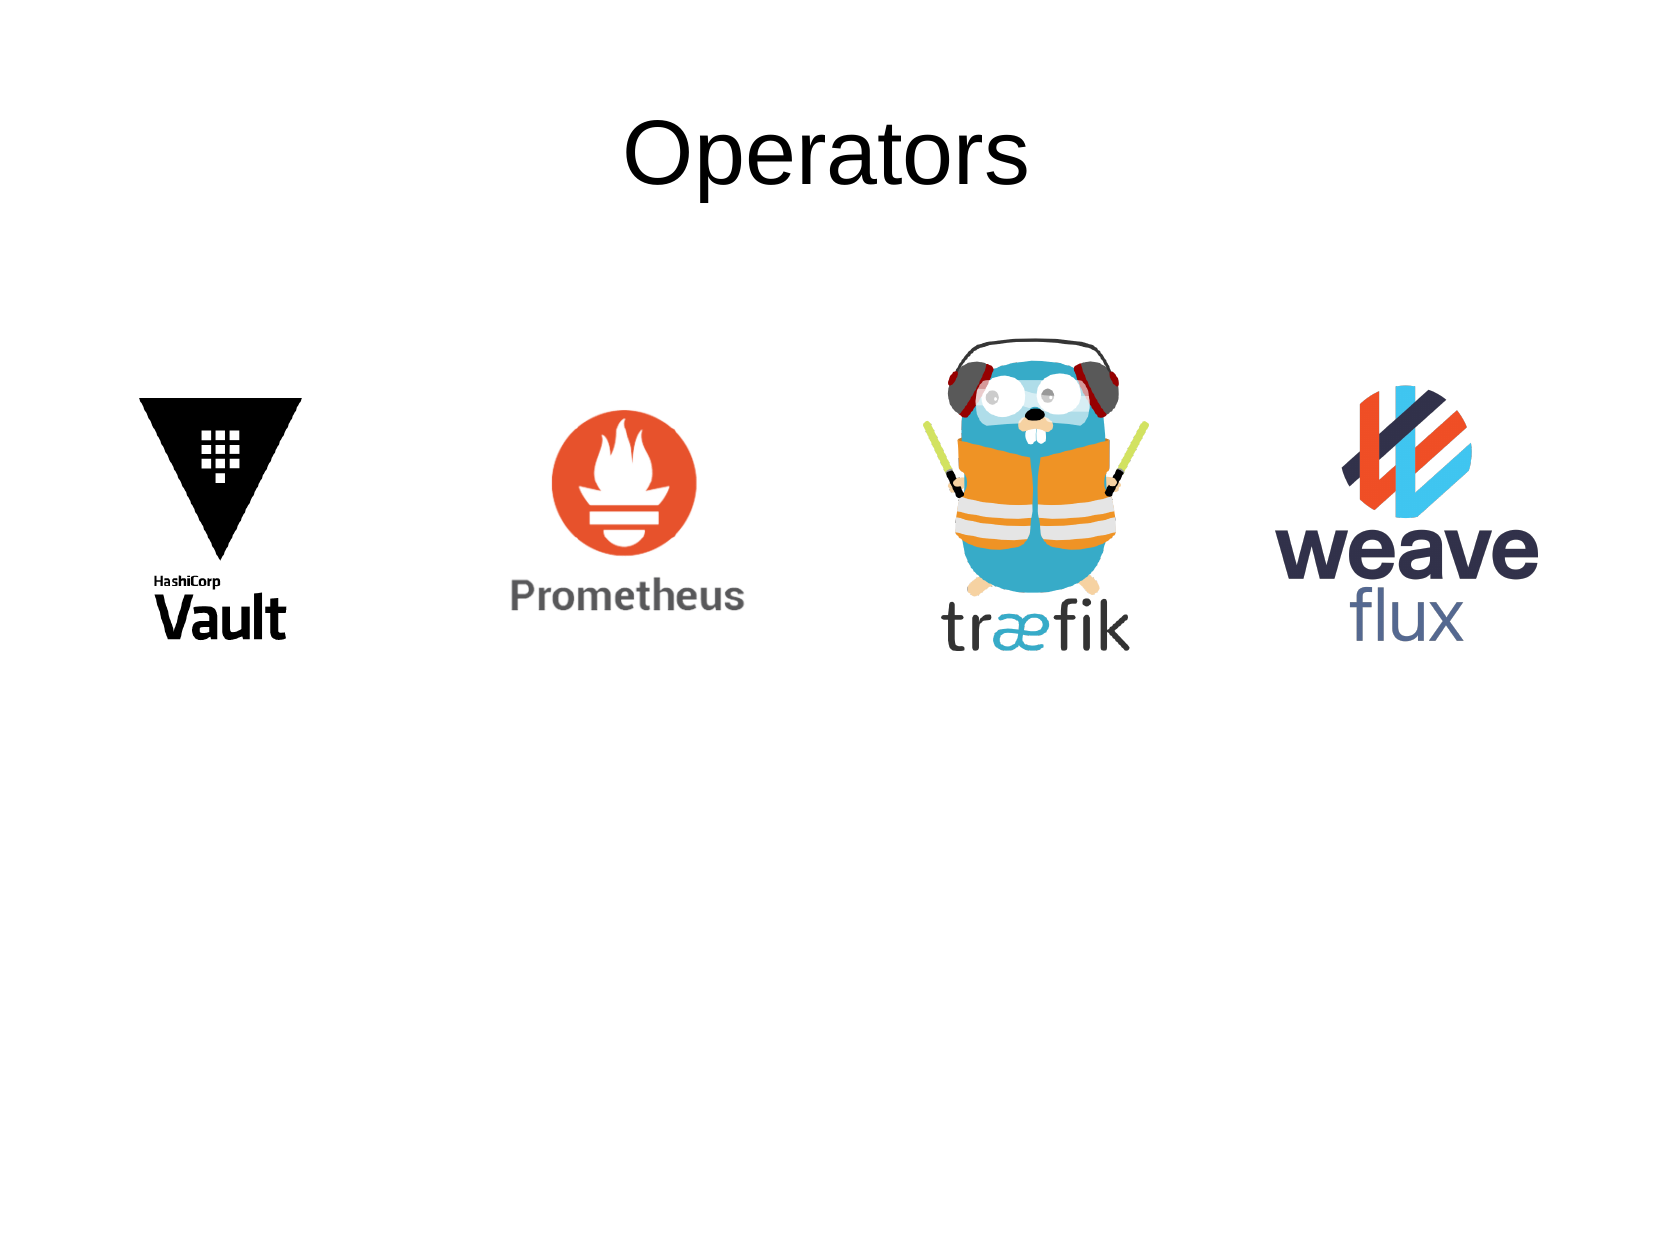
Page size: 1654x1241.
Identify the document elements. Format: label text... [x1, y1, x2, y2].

picture [810, 269, 1261, 721]
title Operators [82, 49, 1571, 257]
picture [1275, 381, 1538, 646]
picture [480, 374, 774, 647]
picture [105, 390, 361, 646]
